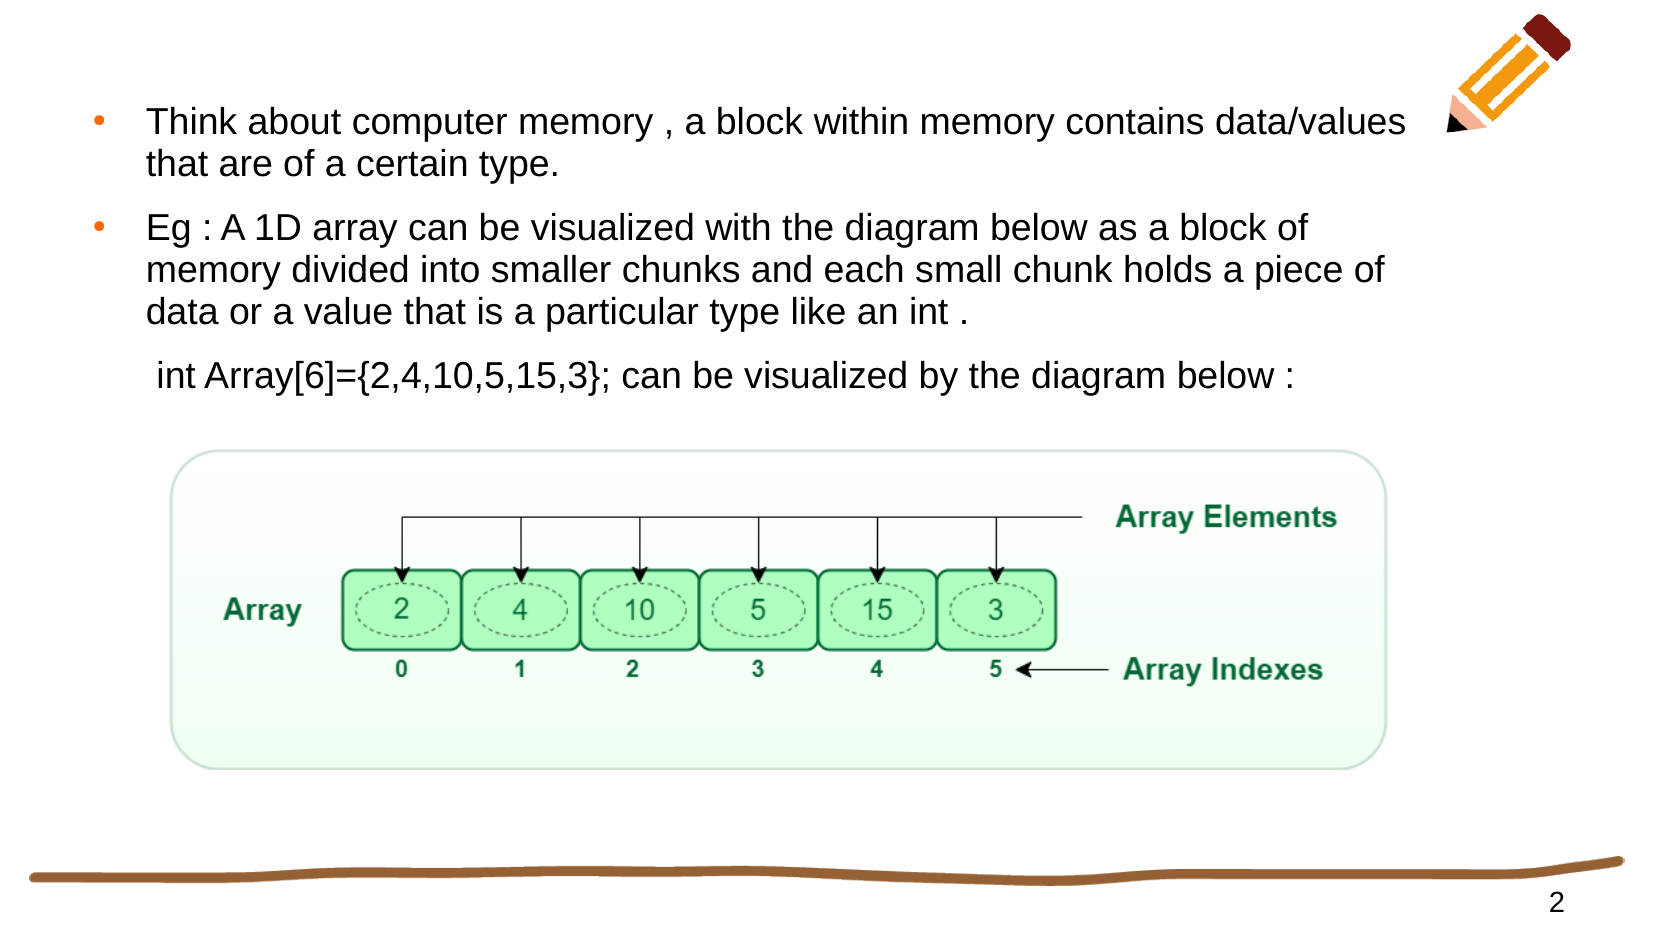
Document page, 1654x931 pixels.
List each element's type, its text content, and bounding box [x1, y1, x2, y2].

picture [29, 856, 1625, 886]
picture [1446, 14, 1571, 133]
picture [164, 449, 1388, 770]
list Think about computer memory , a block within memory contains data/values that are of a certain type. Eg : A 1D array can be visualized with the diagram below as a block of memory divided into smaller chunks and each small chunk holds a piece of data or a value that is a particular type like an int . int Array[6]={2,4,10,5,15,3}; can be visualized by the diagram below : [75, 100, 1412, 413]
